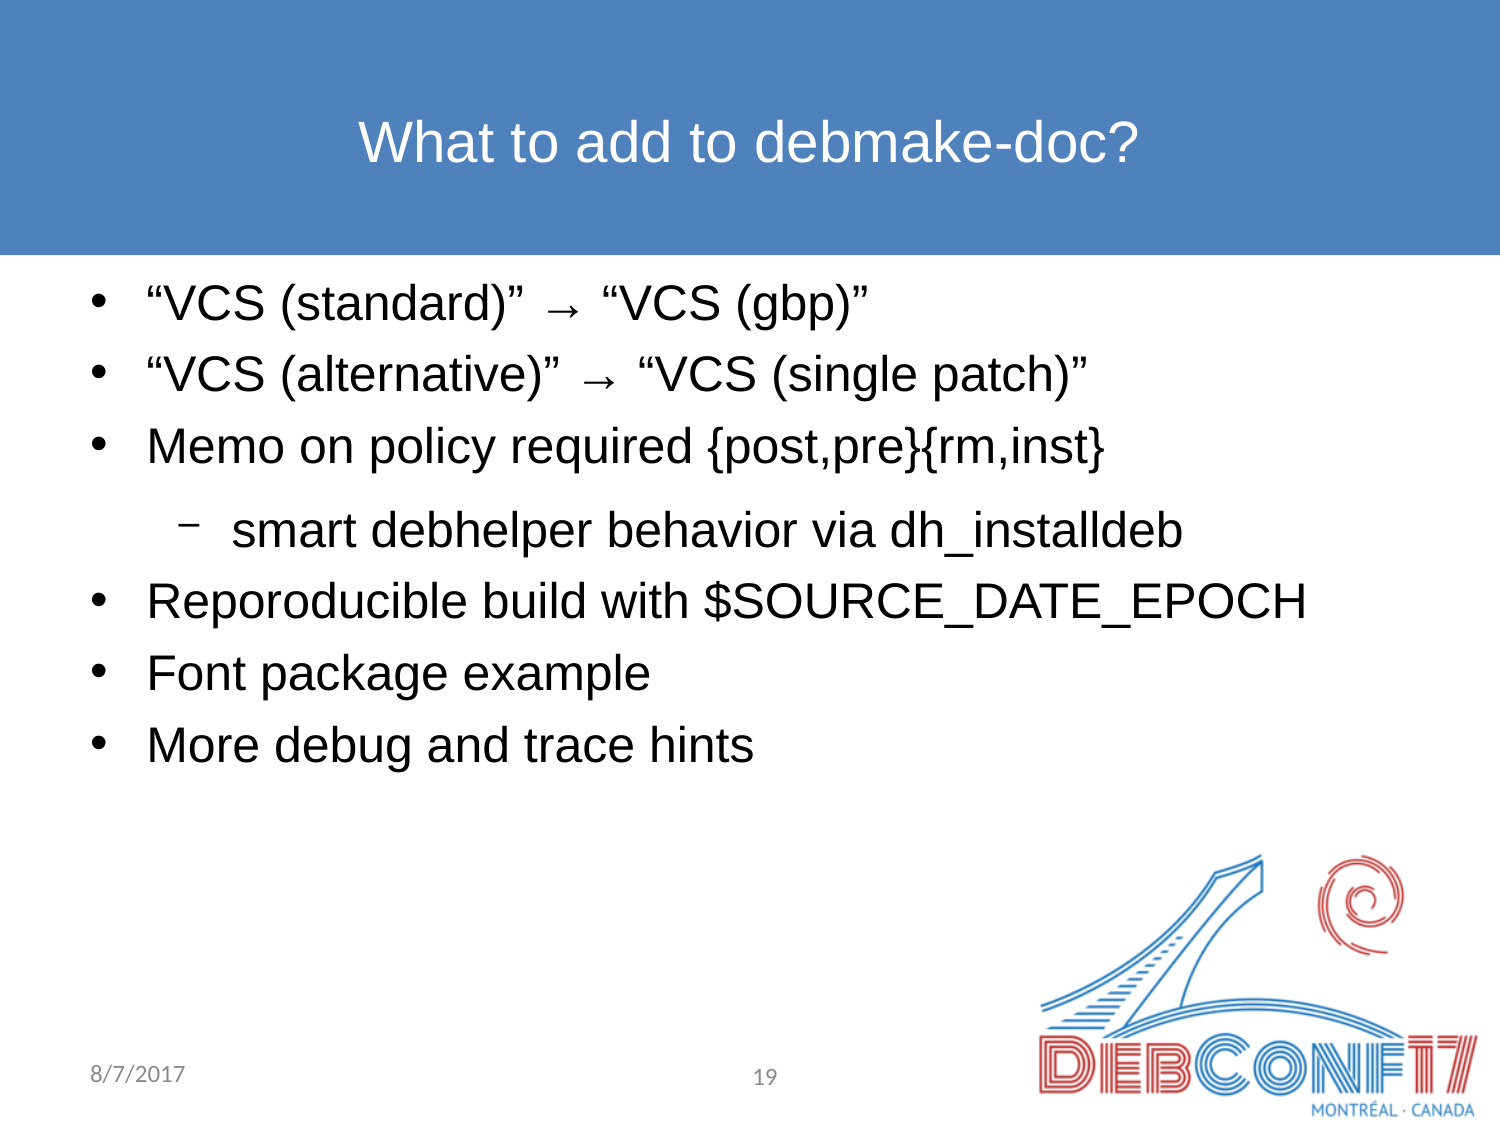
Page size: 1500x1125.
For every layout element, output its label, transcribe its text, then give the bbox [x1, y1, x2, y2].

slide_number 19 [442, 1045, 793, 1106]
list “VCS (standard)” → “VCS (gbp)” “VCS (alternative)” → “VCS (single patch)” Memo on policy required {post,pre}{rm,inst} smart debhelper behavior via dh_installdeb Reporoducible build with $SOURCE_DATE_EPOCH Font package example More debug and trace hints [75, 262, 1425, 1005]
slide_number 8/7/2017 [75, 1042, 425, 1103]
title What to add to debmake-doc? [75, 45, 1425, 233]
picture [999, 806, 1500, 1125]
